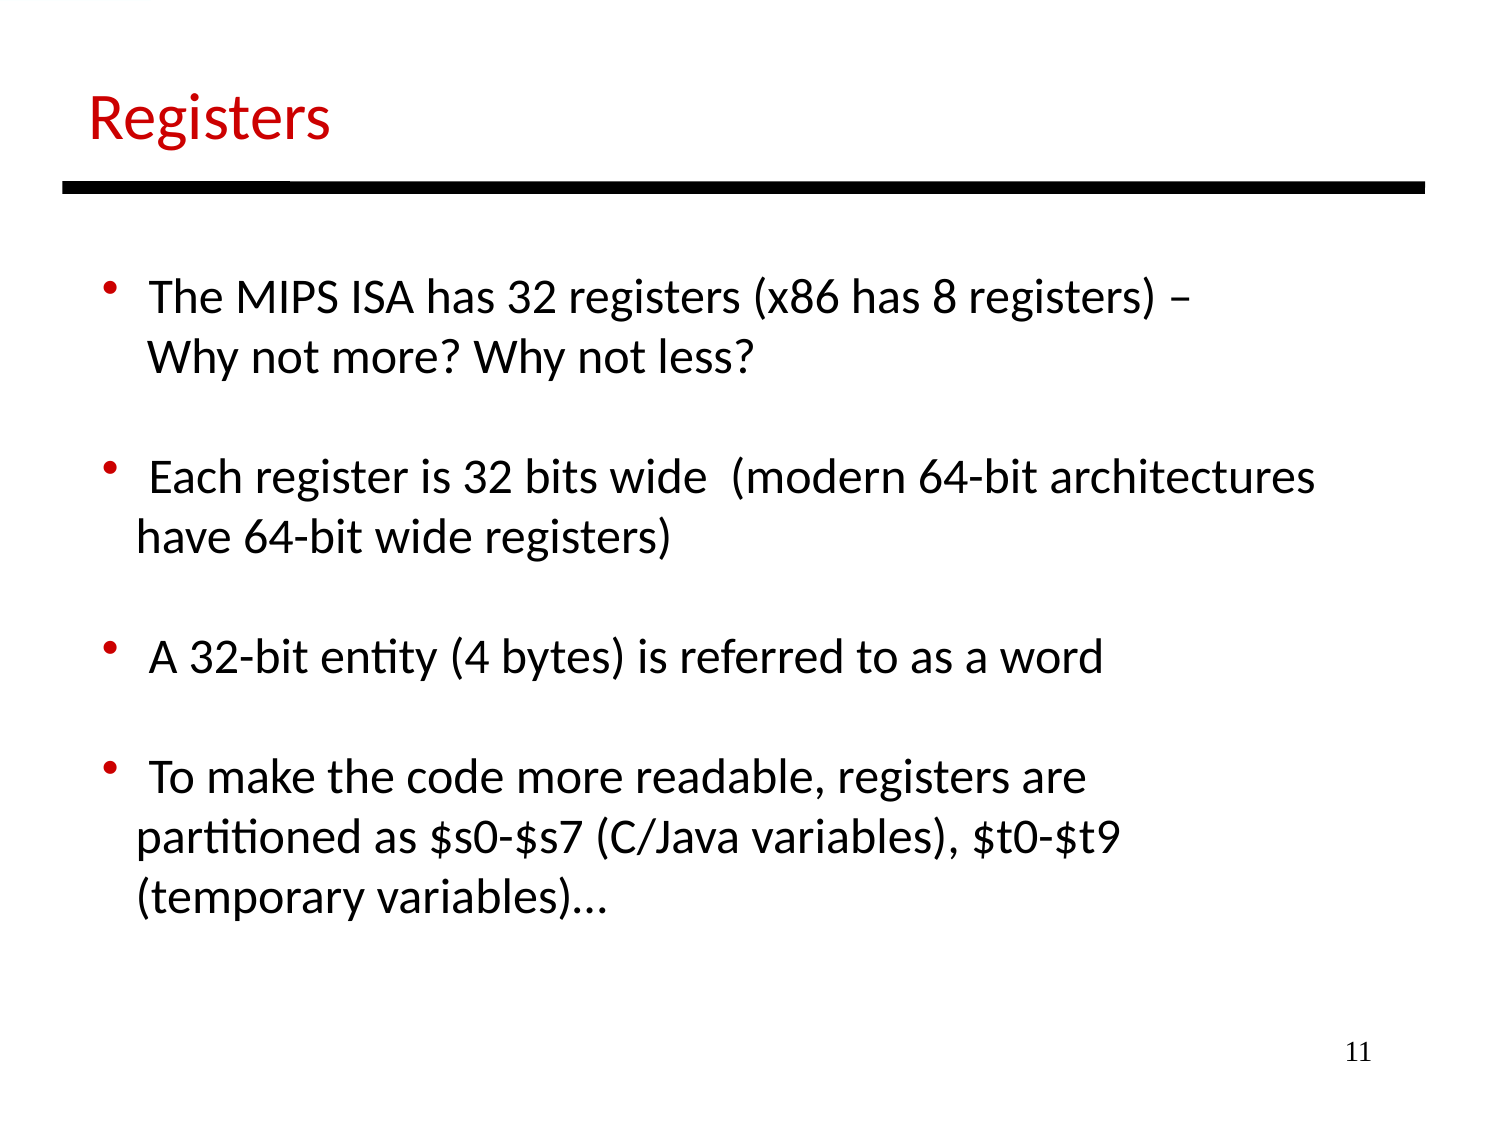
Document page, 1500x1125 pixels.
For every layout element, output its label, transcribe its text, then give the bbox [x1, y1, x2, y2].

text_box The MIPS ISA has 32 registers (x86 has 8 registers) – Why not more? Why not less? Each register is 32 bits wide (modern 64-bit architectures have 64-bit wide registers) A 32-bit entity (4 bytes) is referred to as a word To make the code more readable, registers are partitioned as $s0-$s7 (C/Java variables), $t0-$t9 (temporary variables)… [87, 256, 1332, 932]
text_box Registers [73, 65, 347, 160]
slide_number <number> [1074, 1025, 1388, 1100]
